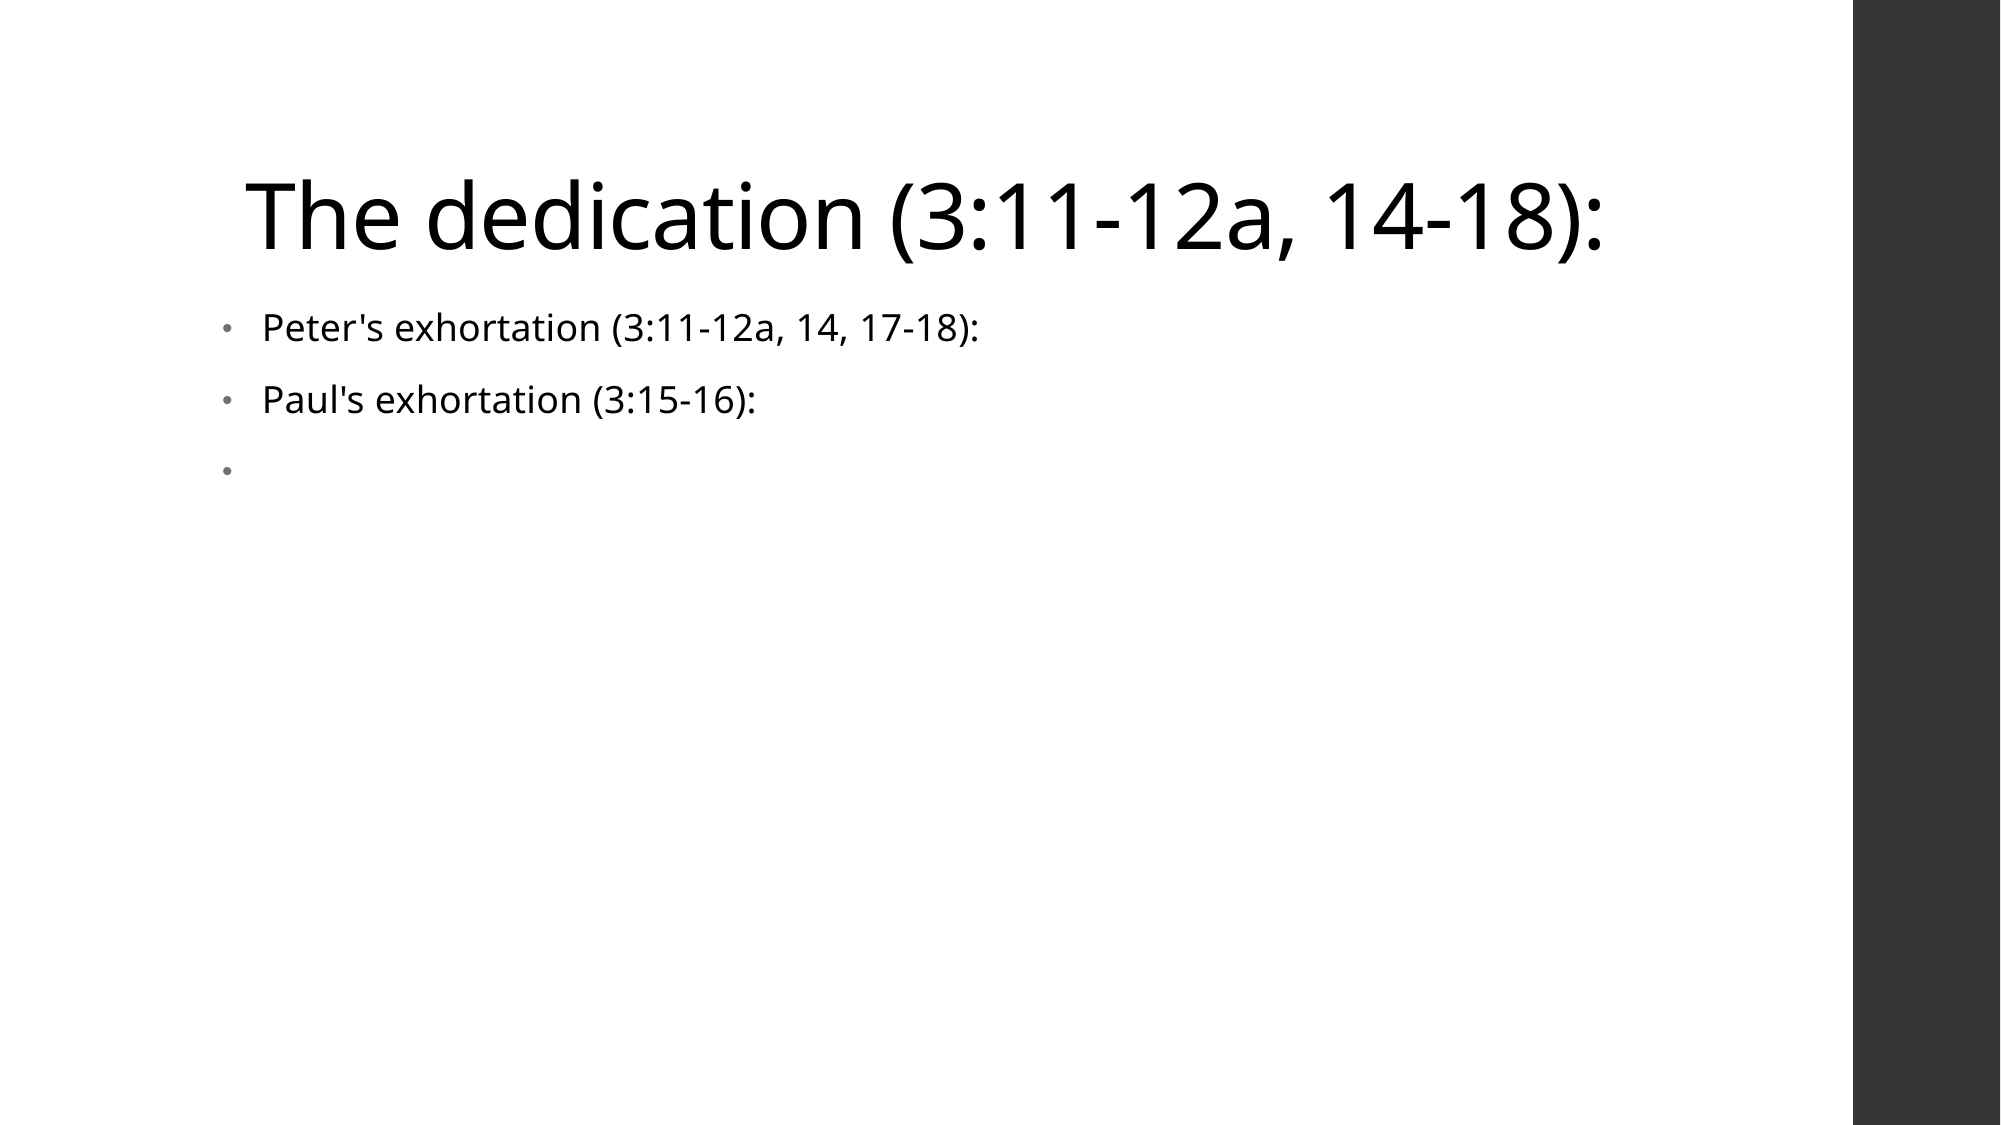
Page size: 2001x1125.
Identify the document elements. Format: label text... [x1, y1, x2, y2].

title The dedication (3:11-12a, 14-18): [206, 60, 1797, 278]
list Peter's exhortation (3:11-12a, 14, 17-18): Paul's exhortation (3:15-16): [206, 299, 1617, 1014]
